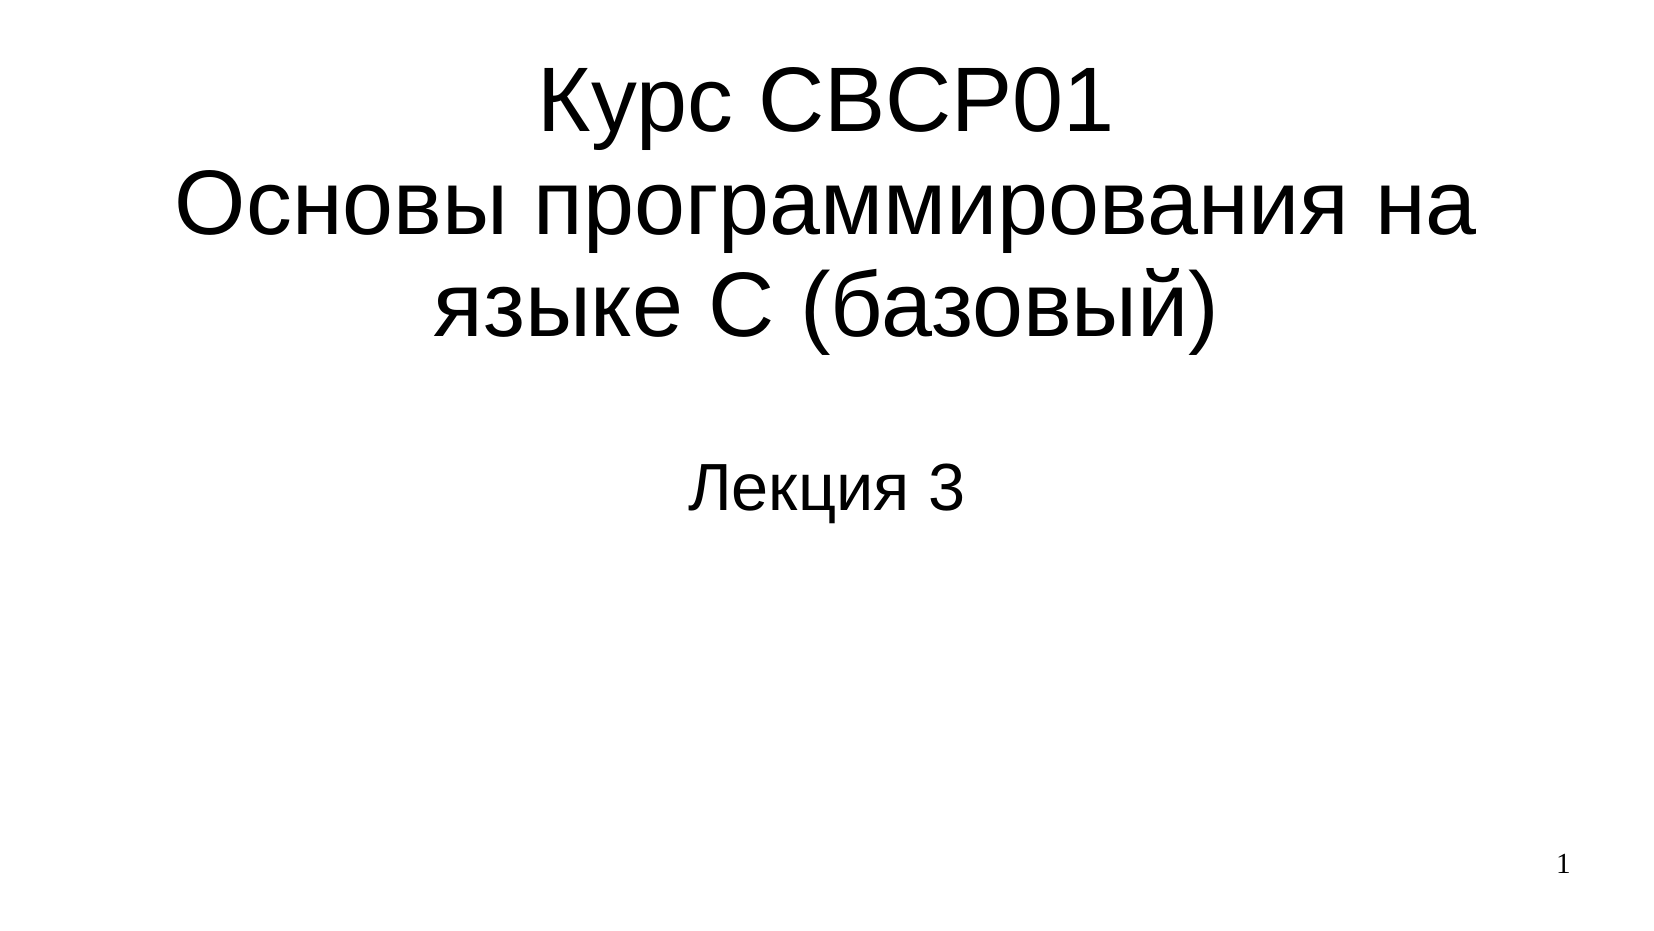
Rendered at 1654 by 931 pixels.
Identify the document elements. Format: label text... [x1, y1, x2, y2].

text_box Лекция 3 [82, 217, 1571, 758]
title Курс CBCP01 Основы программирования на языке C (базовый) [82, 30, 1571, 217]
